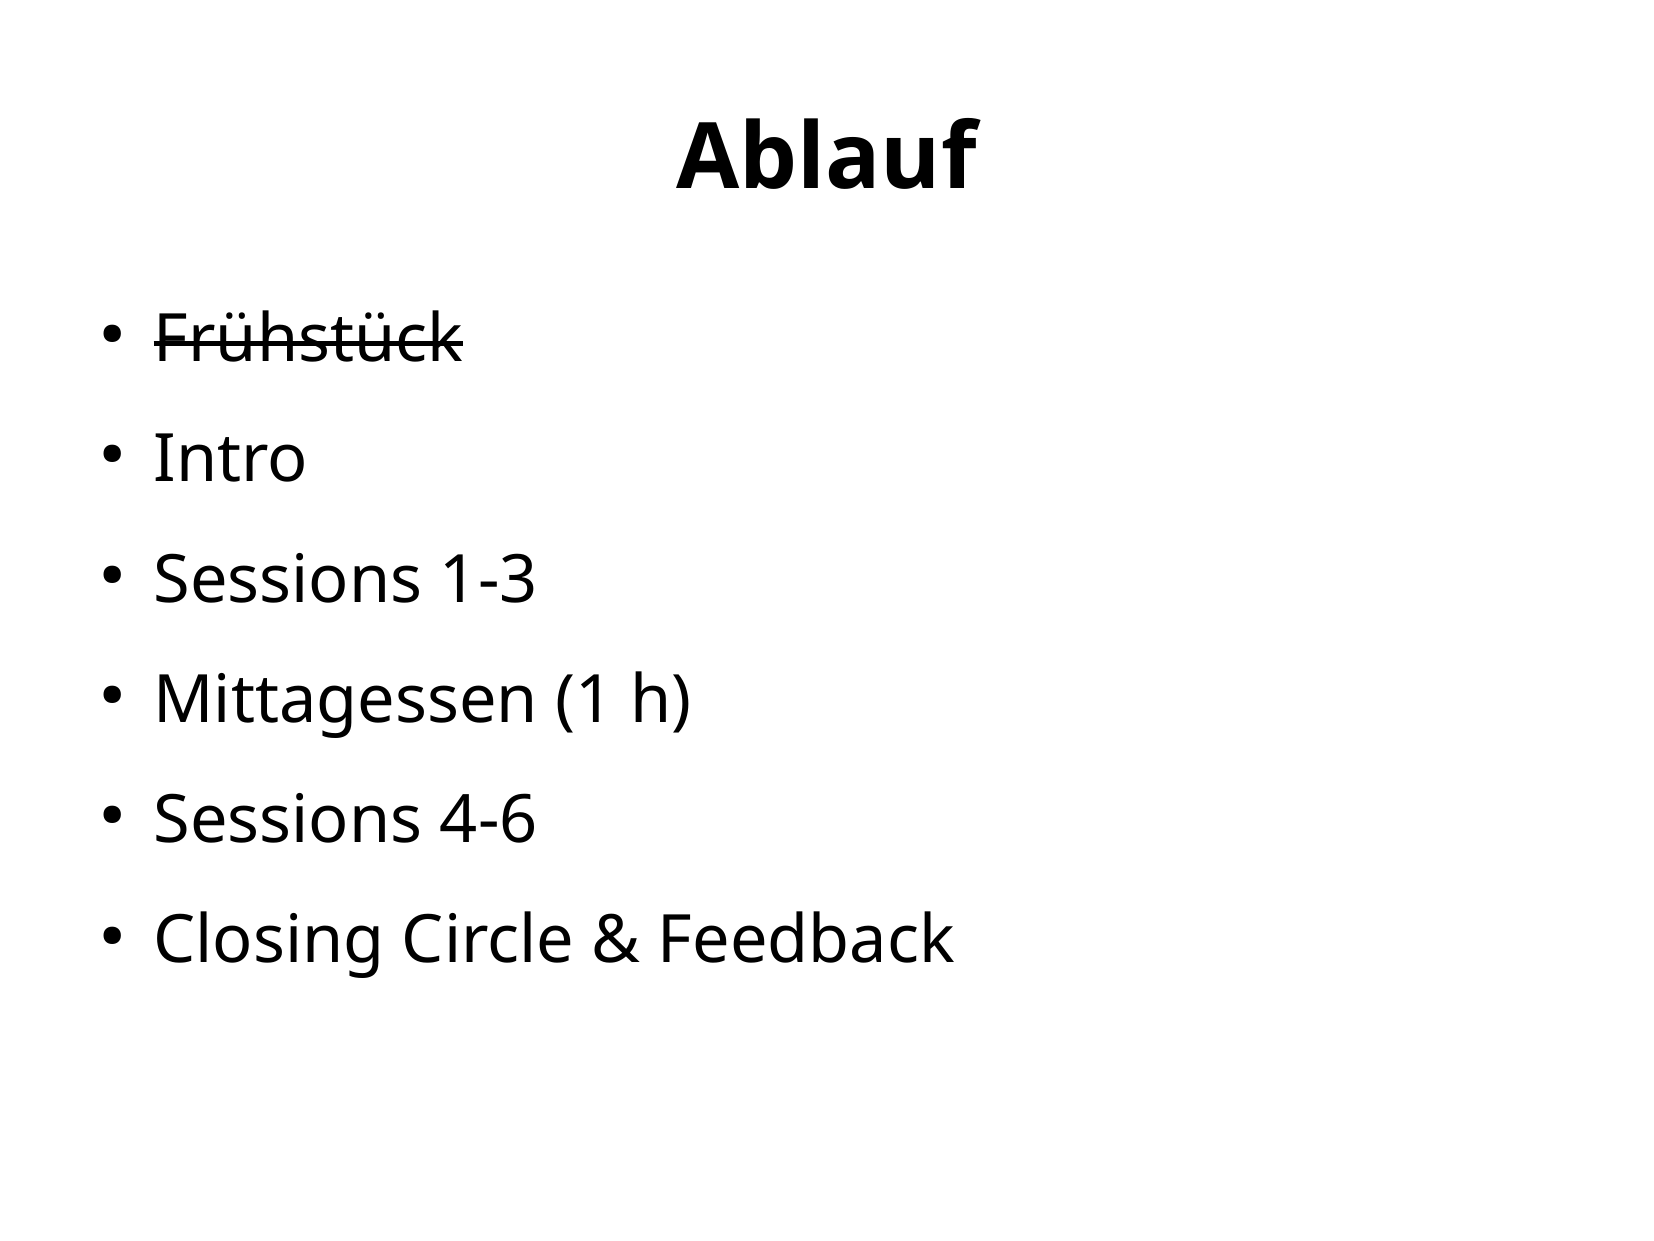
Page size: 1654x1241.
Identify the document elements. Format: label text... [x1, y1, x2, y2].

title Ablauf [82, 49, 1571, 257]
list Frühstück Intro Sessions 1-3 Mittagessen (1 h) Sessions 4-6 Closing Circle & Feedback [82, 290, 1571, 1010]
